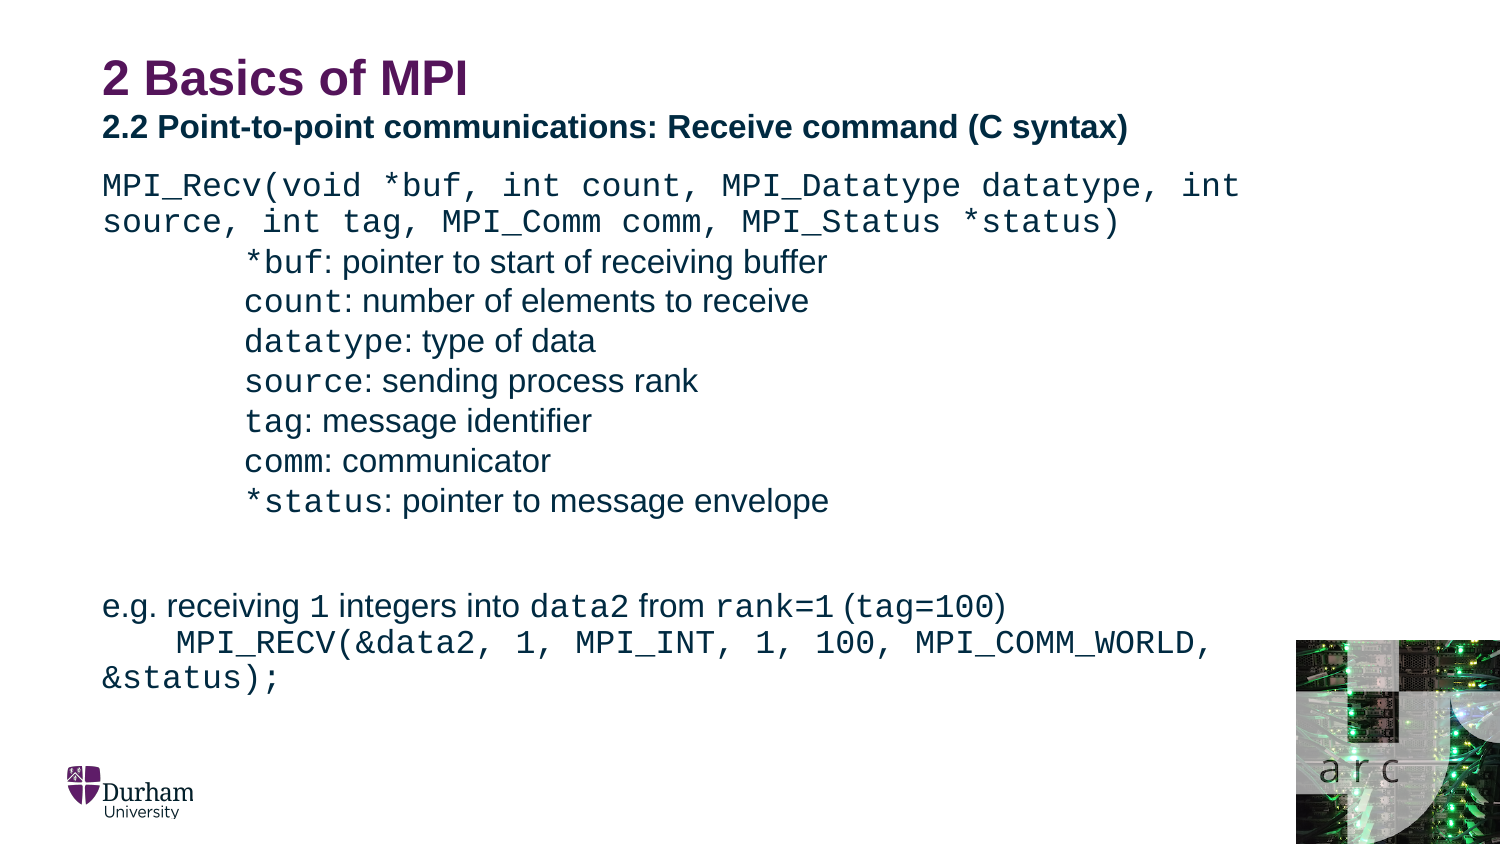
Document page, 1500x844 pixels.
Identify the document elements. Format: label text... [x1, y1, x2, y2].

picture [67, 766, 193, 819]
picture [1296, 640, 1500, 844]
list MPI_Recv(void *buf, int count, MPI_Datatype datatype, int source, int tag, MPI_Comm comm, MPI_Status *status) *buf: pointer to start of receiving buffer count: number of elements to receive datatype: type of data source: sending process rank tag: message identifier comm: communicator *status: pointer to message envelope e.g. receiving 1 integers into data2 from rank=1 (tag=100) MPI_RECV(&data2, 1, MPI_INT, 1, 100, MPI_COMM_WORLD, &status); [101, 167, 1258, 753]
title 2 Basics of MPI 2.2 Point-to-point communications: Receive command (C syntax) [101, 45, 1399, 187]
